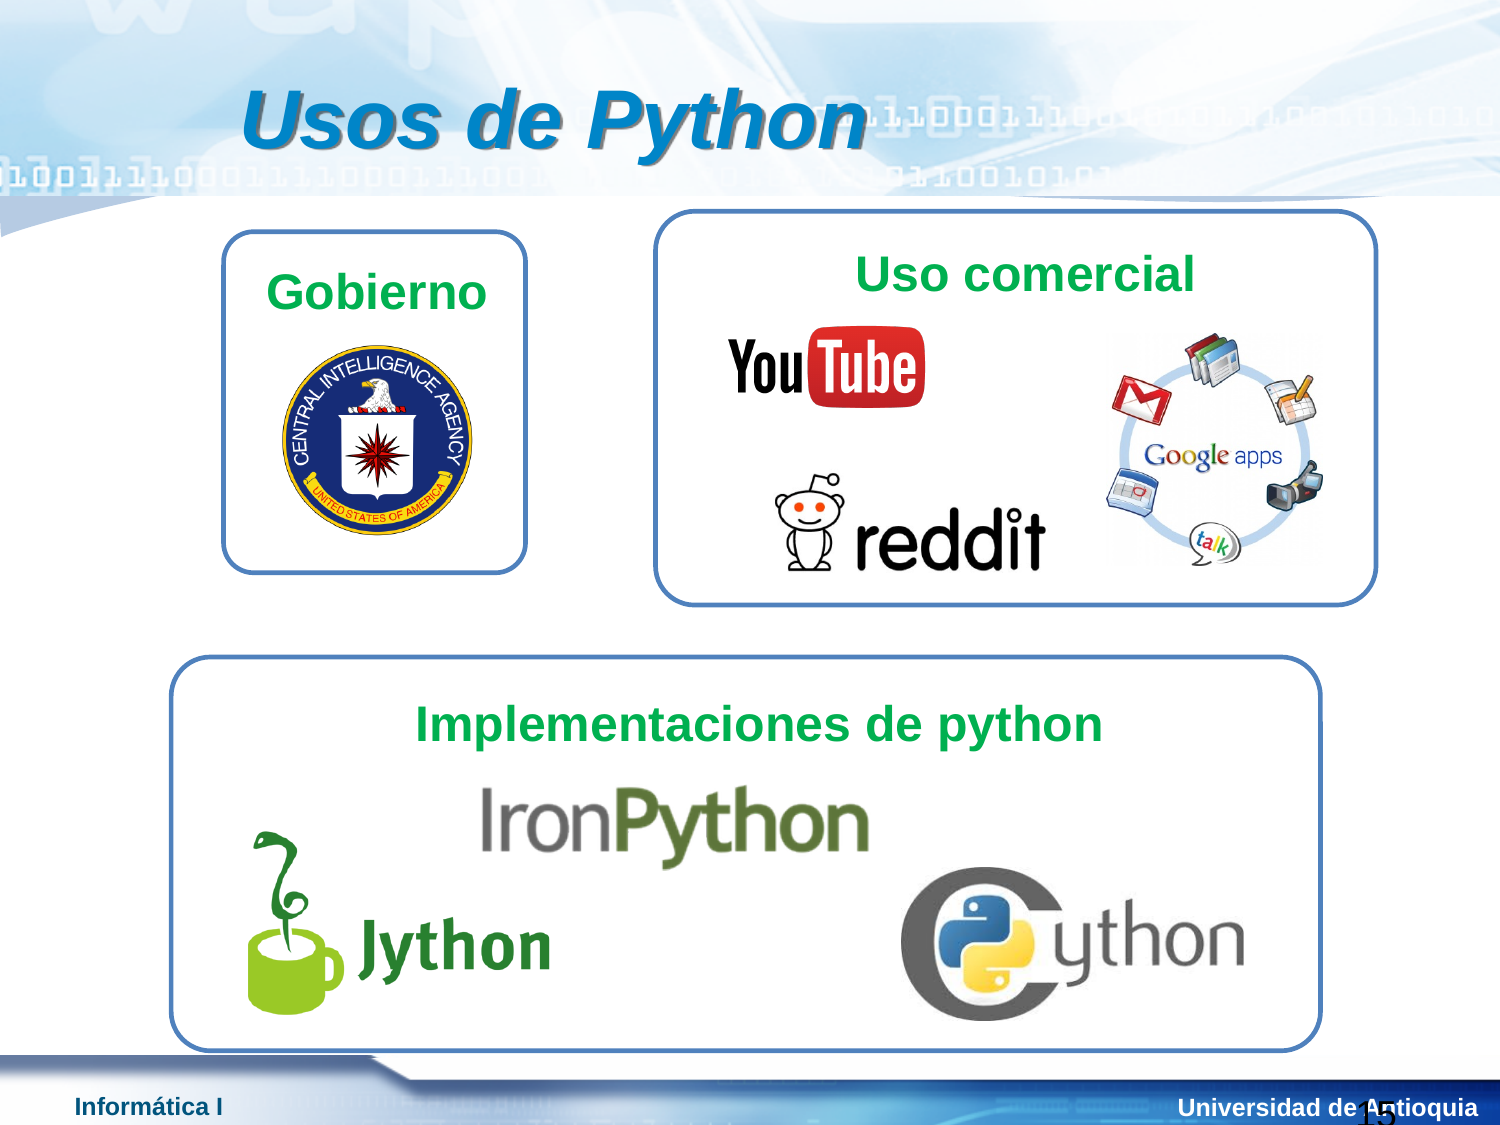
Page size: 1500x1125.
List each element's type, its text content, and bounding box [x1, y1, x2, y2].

picture [901, 867, 1244, 1021]
text_box Implementaciones de python [249, 683, 1271, 759]
picture [1332, 1105, 1337, 1114]
title Usos de Python [224, 57, 1438, 150]
text_box Uso comercial [804, 234, 1248, 310]
picture [280, 343, 474, 537]
slide_number <número> [1340, 1082, 1500, 1125]
picture [674, 272, 1052, 580]
picture [1106, 333, 1323, 566]
picture [231, 784, 871, 1032]
picture [0, 1055, 1500, 1125]
text_box Gobierno [235, 252, 519, 328]
picture [0, 0, 1500, 196]
